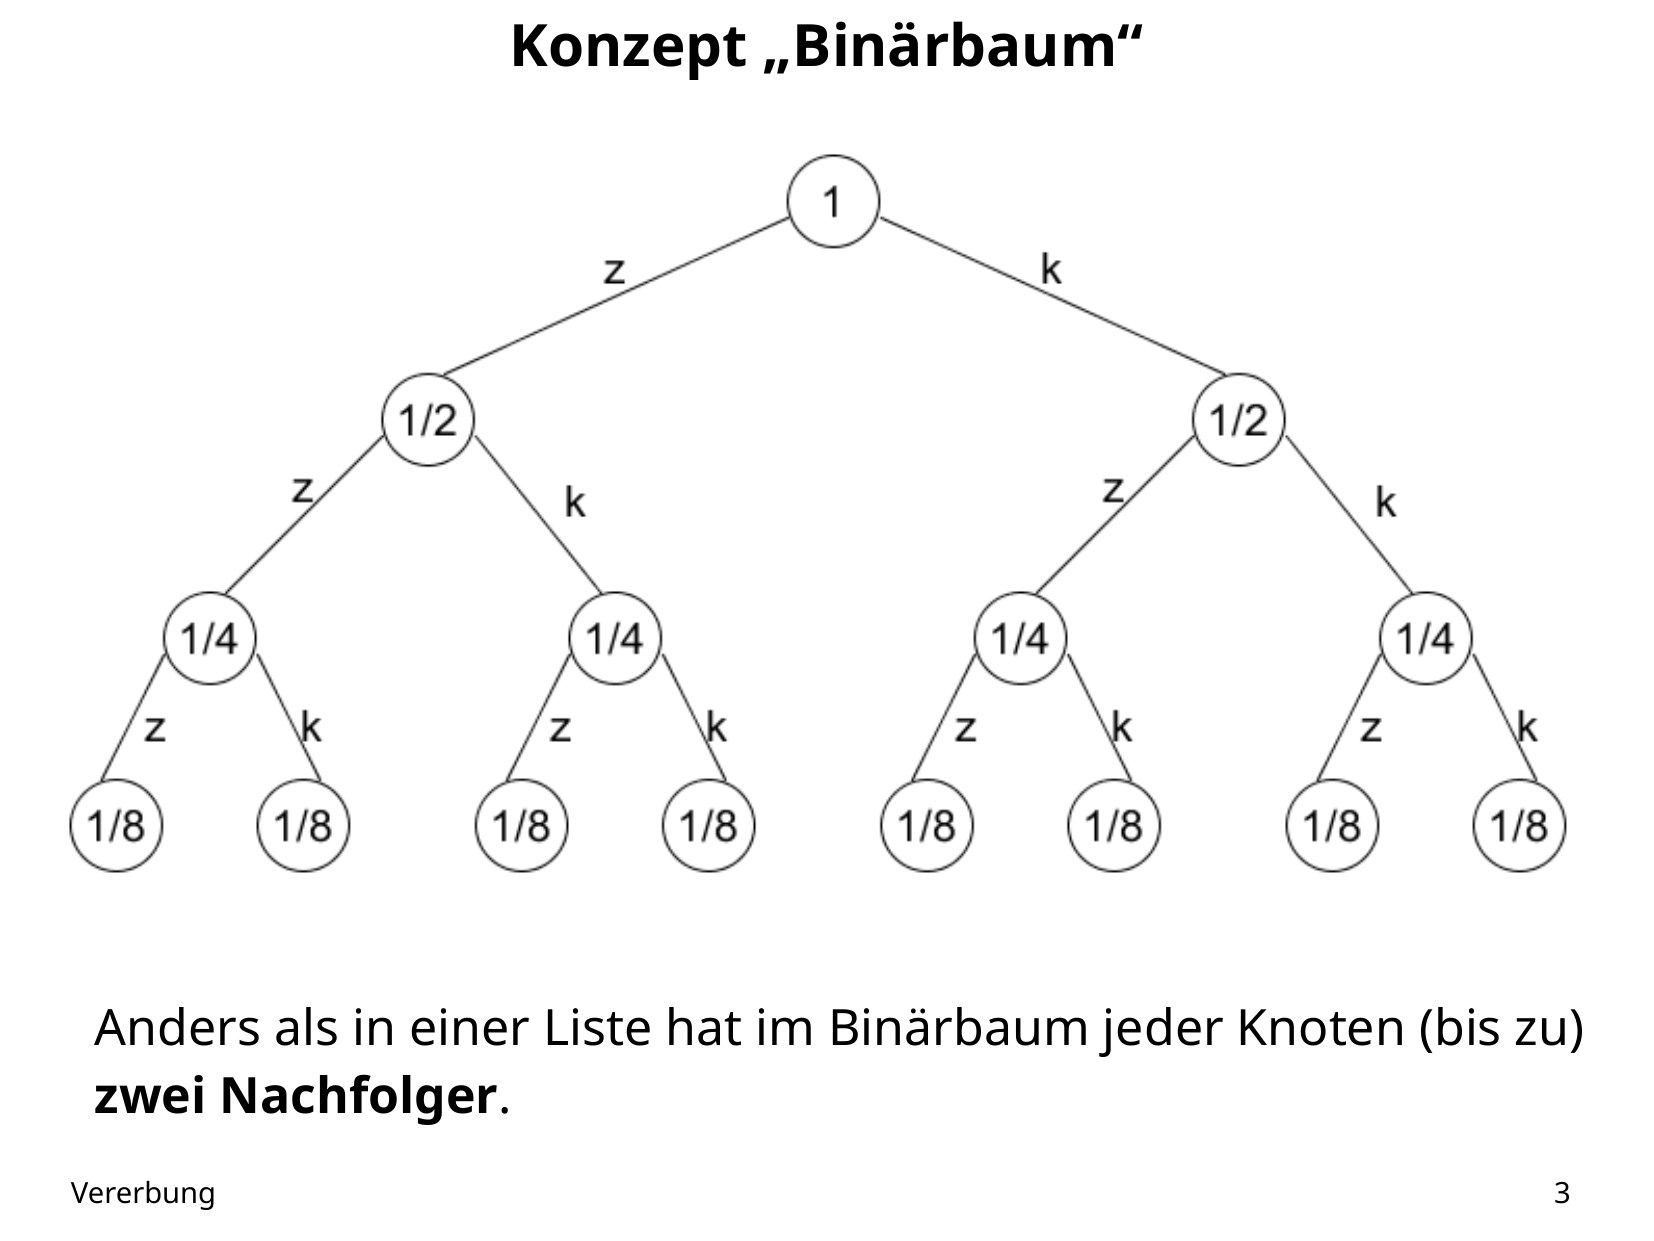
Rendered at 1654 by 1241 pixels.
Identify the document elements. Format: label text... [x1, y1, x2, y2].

title Konzept „Binärbaum“ [0, 5, 1654, 83]
list Anders als in einer Liste hat im Binärbaum jeder Knoten (bis zu) zwei Nachfolger. [94, 992, 1595, 1158]
picture [68, 153, 1571, 875]
